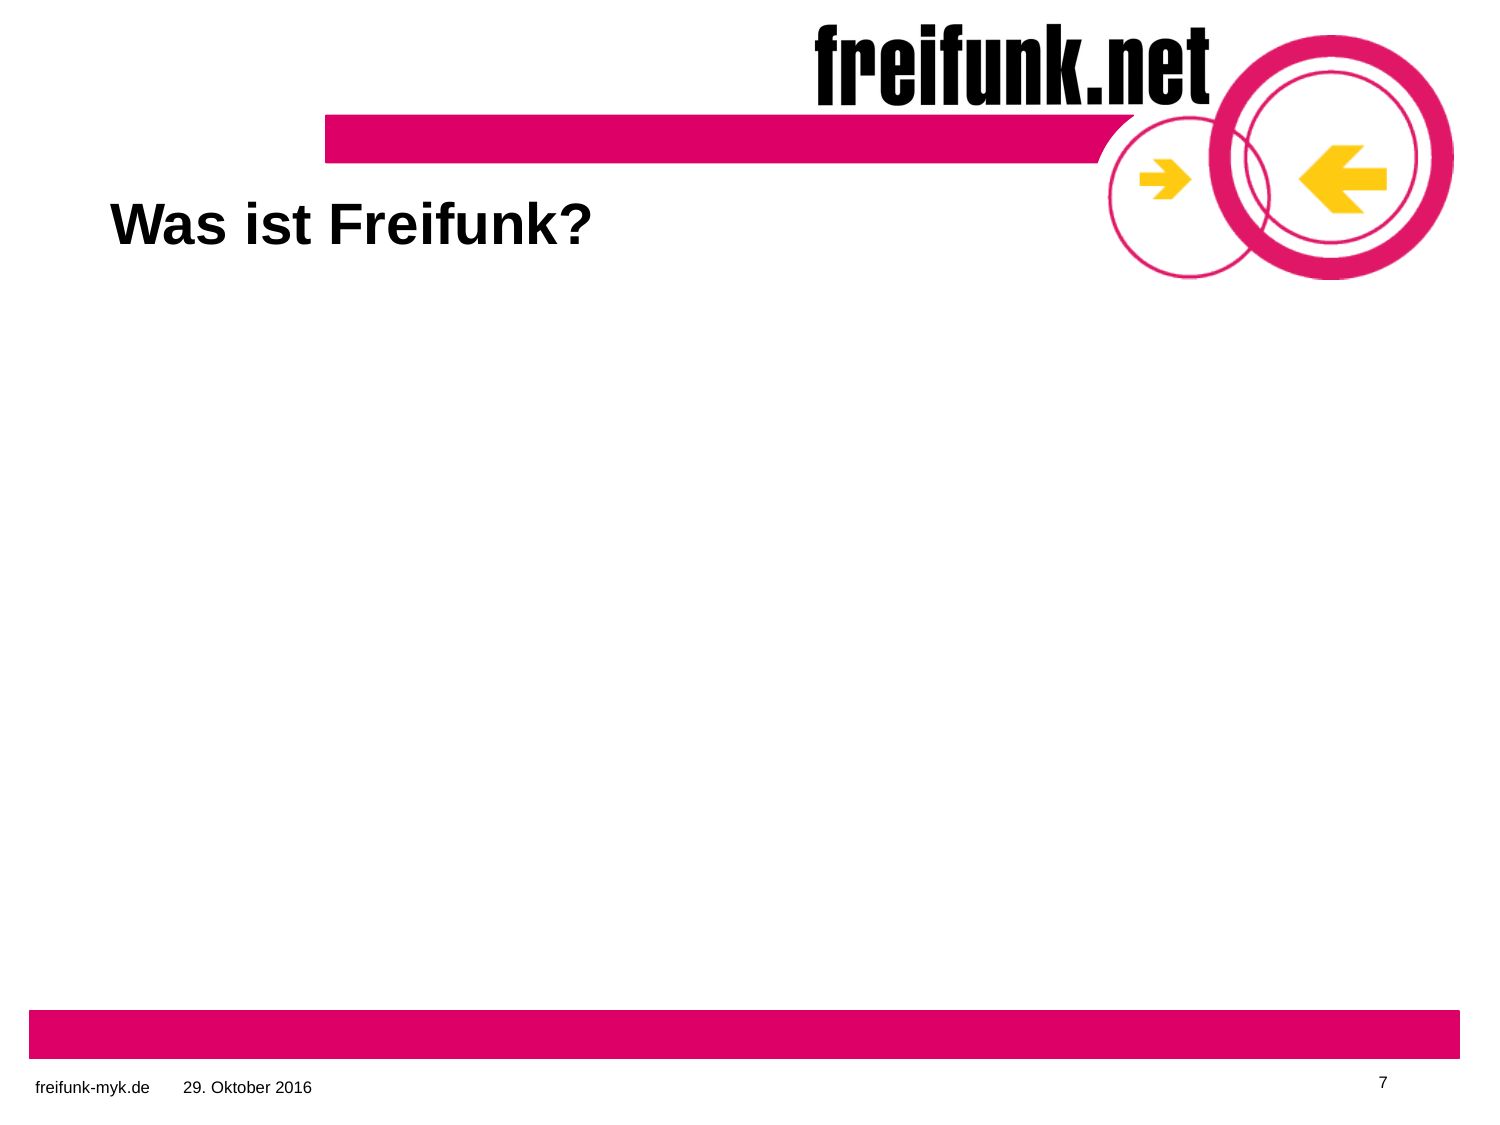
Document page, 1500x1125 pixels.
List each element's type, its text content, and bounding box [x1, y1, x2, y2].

picture [816, 24, 1454, 280]
title Was ist Freifunk? [110, 160, 1093, 282]
